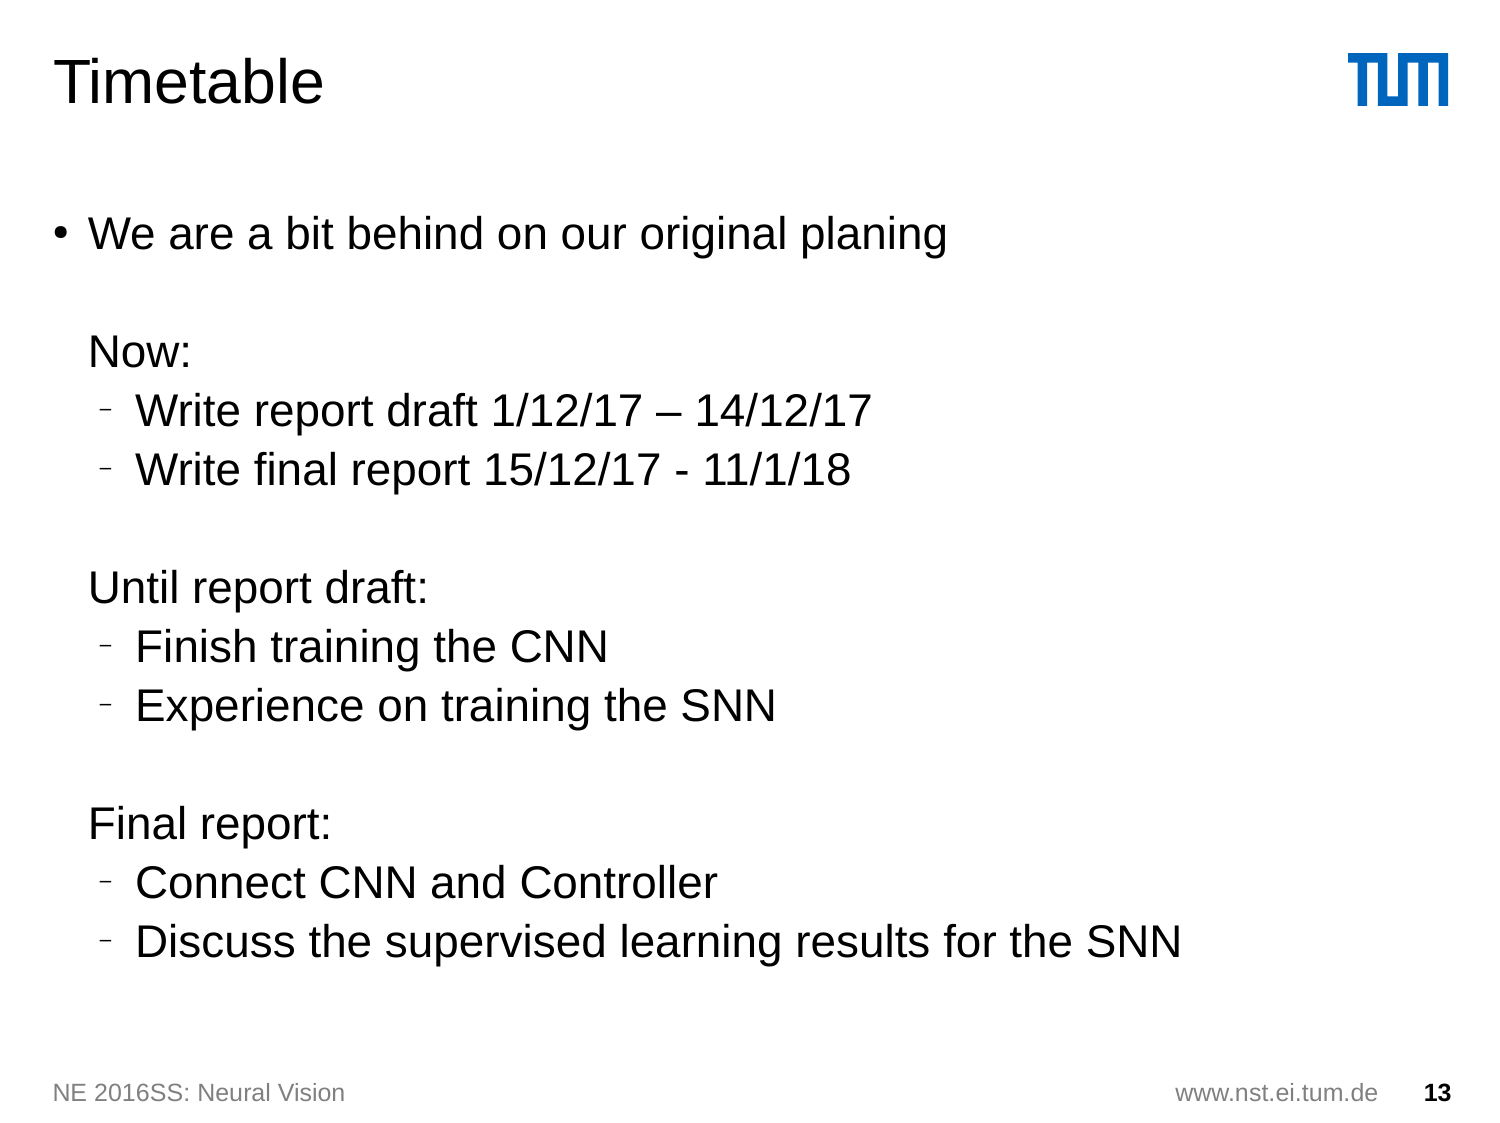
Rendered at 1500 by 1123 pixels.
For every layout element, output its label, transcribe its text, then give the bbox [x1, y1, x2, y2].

list We are a bit behind on our original planing Now: Write report draft 1/12/17 – 14/12/17 Write final report 15/12/17 - 11/1/18 Until report draft: Finish training the CNN Experience on training the SNN Final report: Connect CNN and Controller Discuss the supervised learning results for the SNN [52, 200, 1453, 1063]
list [47, 212, 1447, 1075]
title Timetable [53, 47, 1323, 200]
